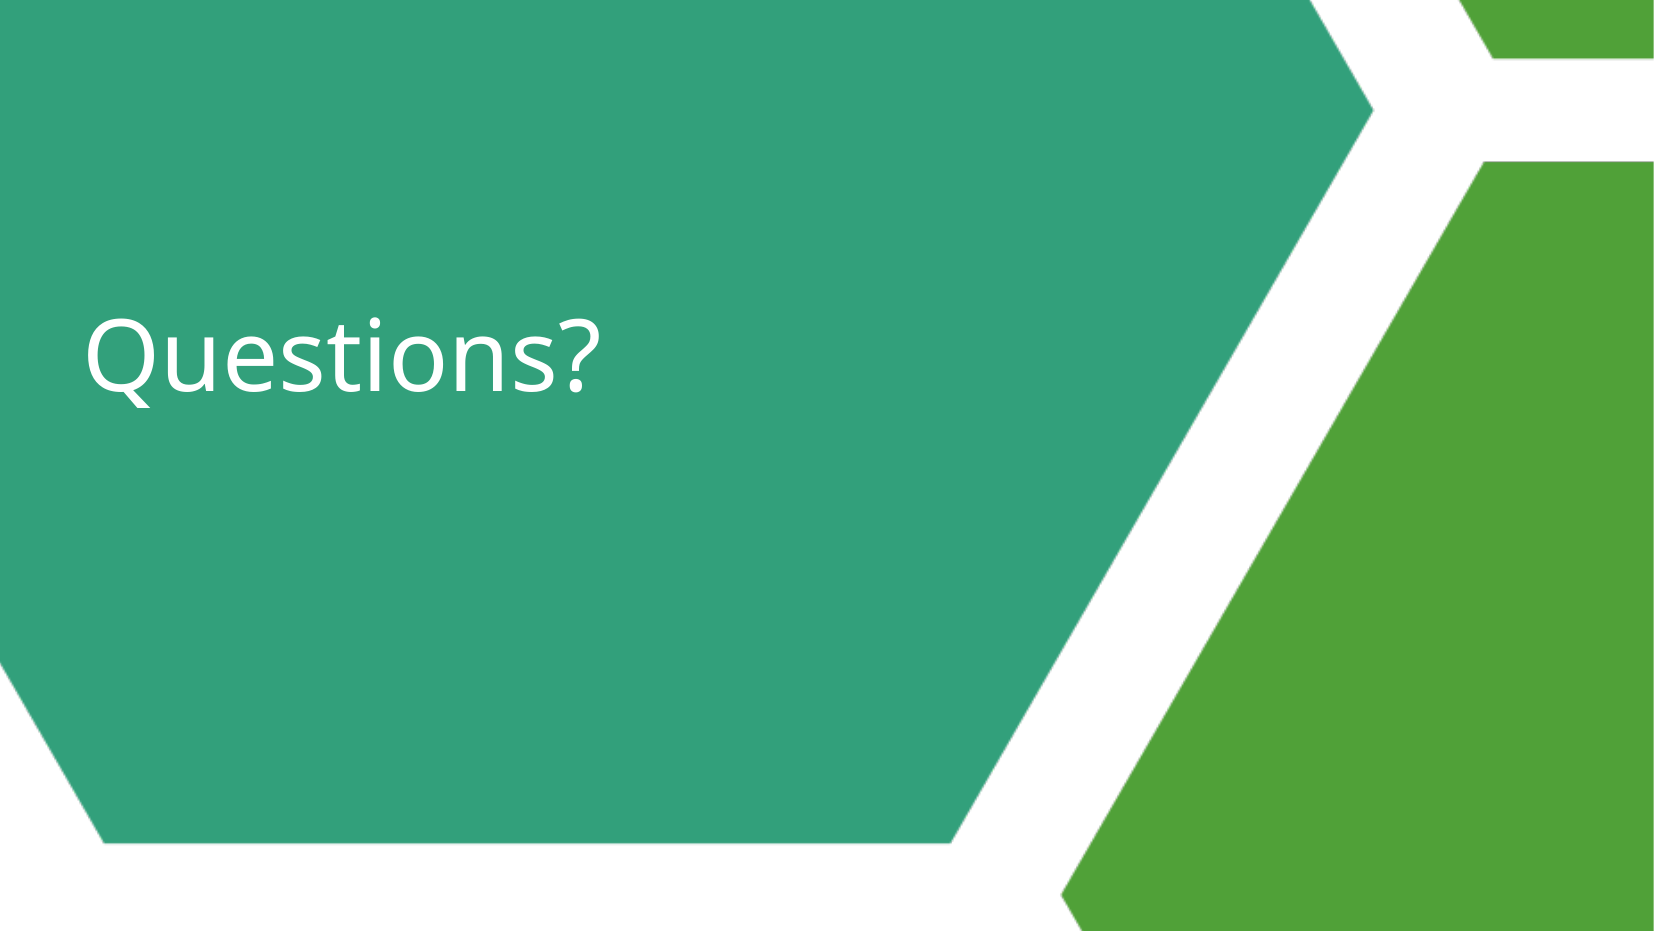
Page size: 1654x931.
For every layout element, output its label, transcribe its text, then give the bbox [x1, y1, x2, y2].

title Questions? [82, 219, 1218, 486]
picture [0, 0, 1654, 931]
